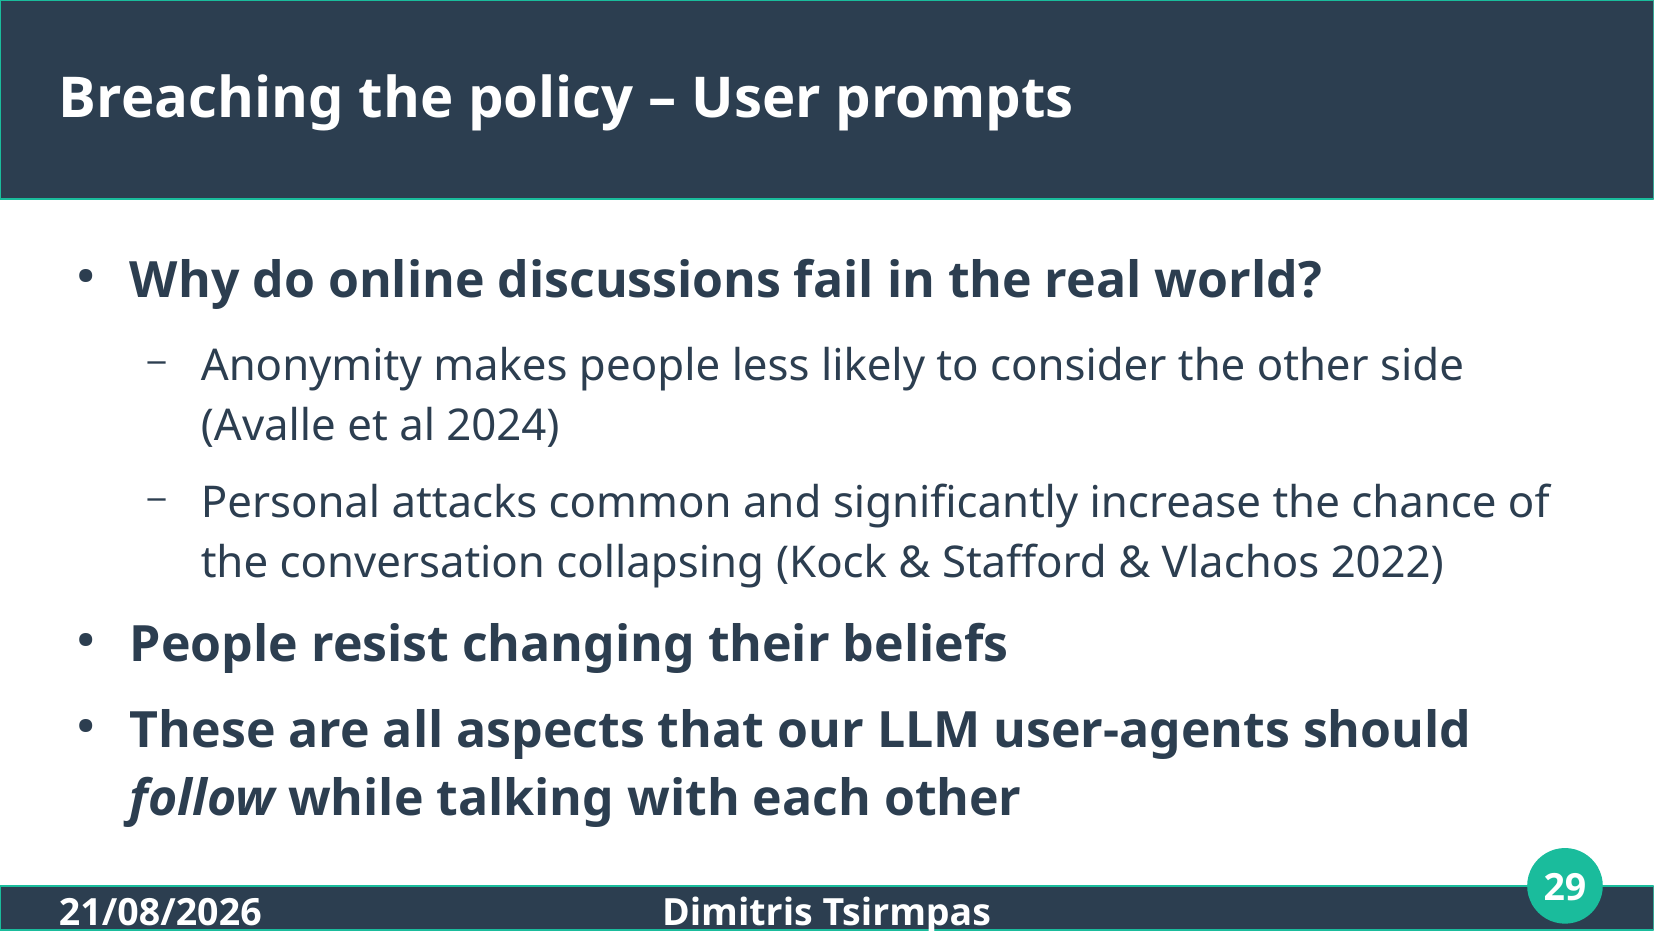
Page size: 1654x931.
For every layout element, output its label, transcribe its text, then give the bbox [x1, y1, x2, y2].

list Why do online discussions fail in the real world? Anonymity makes people less likely to consider the other side (Avalle et al 2024) Personal attacks common and significantly increase the chance of the conversation collapsing (Kock & Stafford & Vlachos 2022) People resist changing their beliefs These are all aspects that our LLM user-agents should follow while talking with each other [59, 243, 1595, 864]
title Breaching the policy – User prompts [59, 37, 1595, 155]
